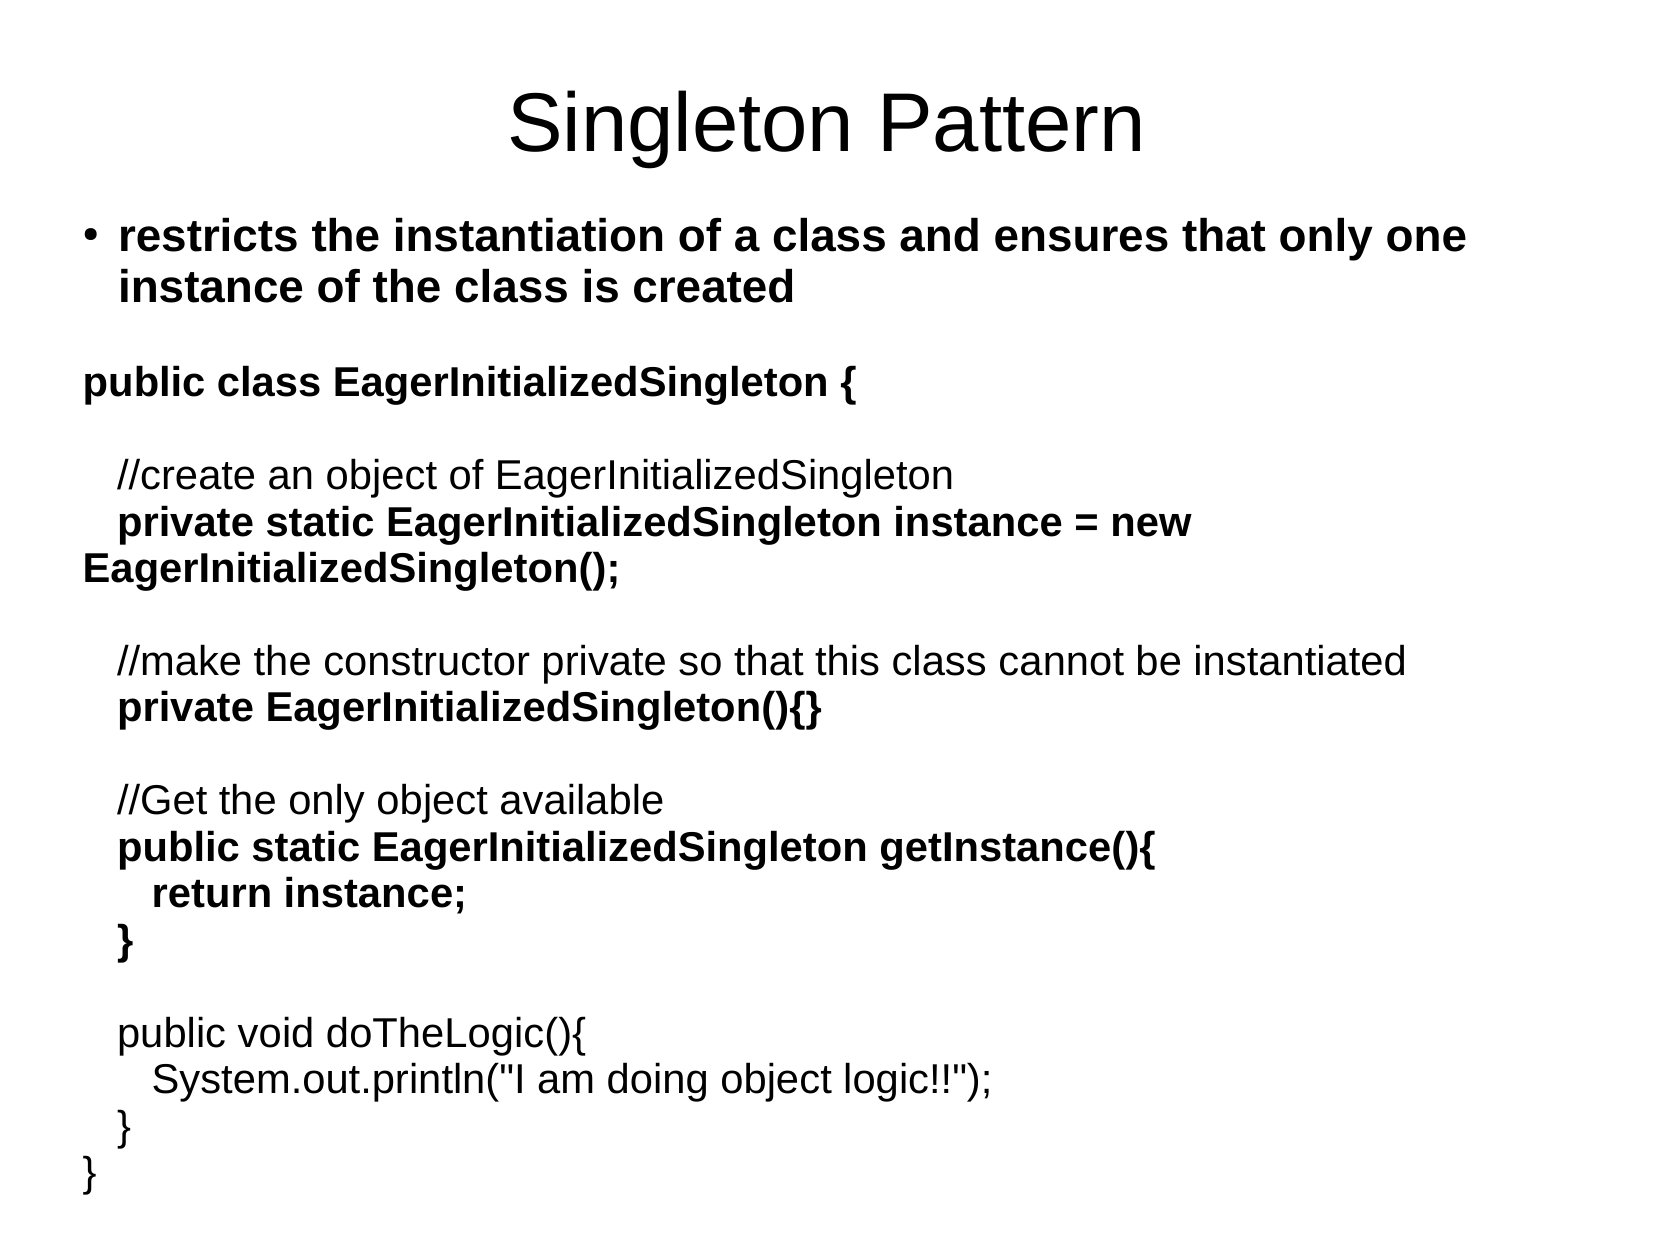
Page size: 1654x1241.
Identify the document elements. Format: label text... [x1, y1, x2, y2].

title Singleton Pattern [82, 49, 1571, 196]
subtitle restricts the instantiation of a class and ensures that only one instance of the class is created public class EagerInitializedSingleton { //create an object of EagerInitializedSingleton private static EagerInitializedSingleton instance = new EagerInitializedSingleton(); //make the constructor private so that this class cannot be instantiated private EagerInitializedSingleton(){} //Get the only object available public static EagerInitializedSingleton getInstance(){ return instance; } public void doTheLogic(){ System.out.println("I am doing object logic!!"); } } [82, 202, 1571, 1203]
